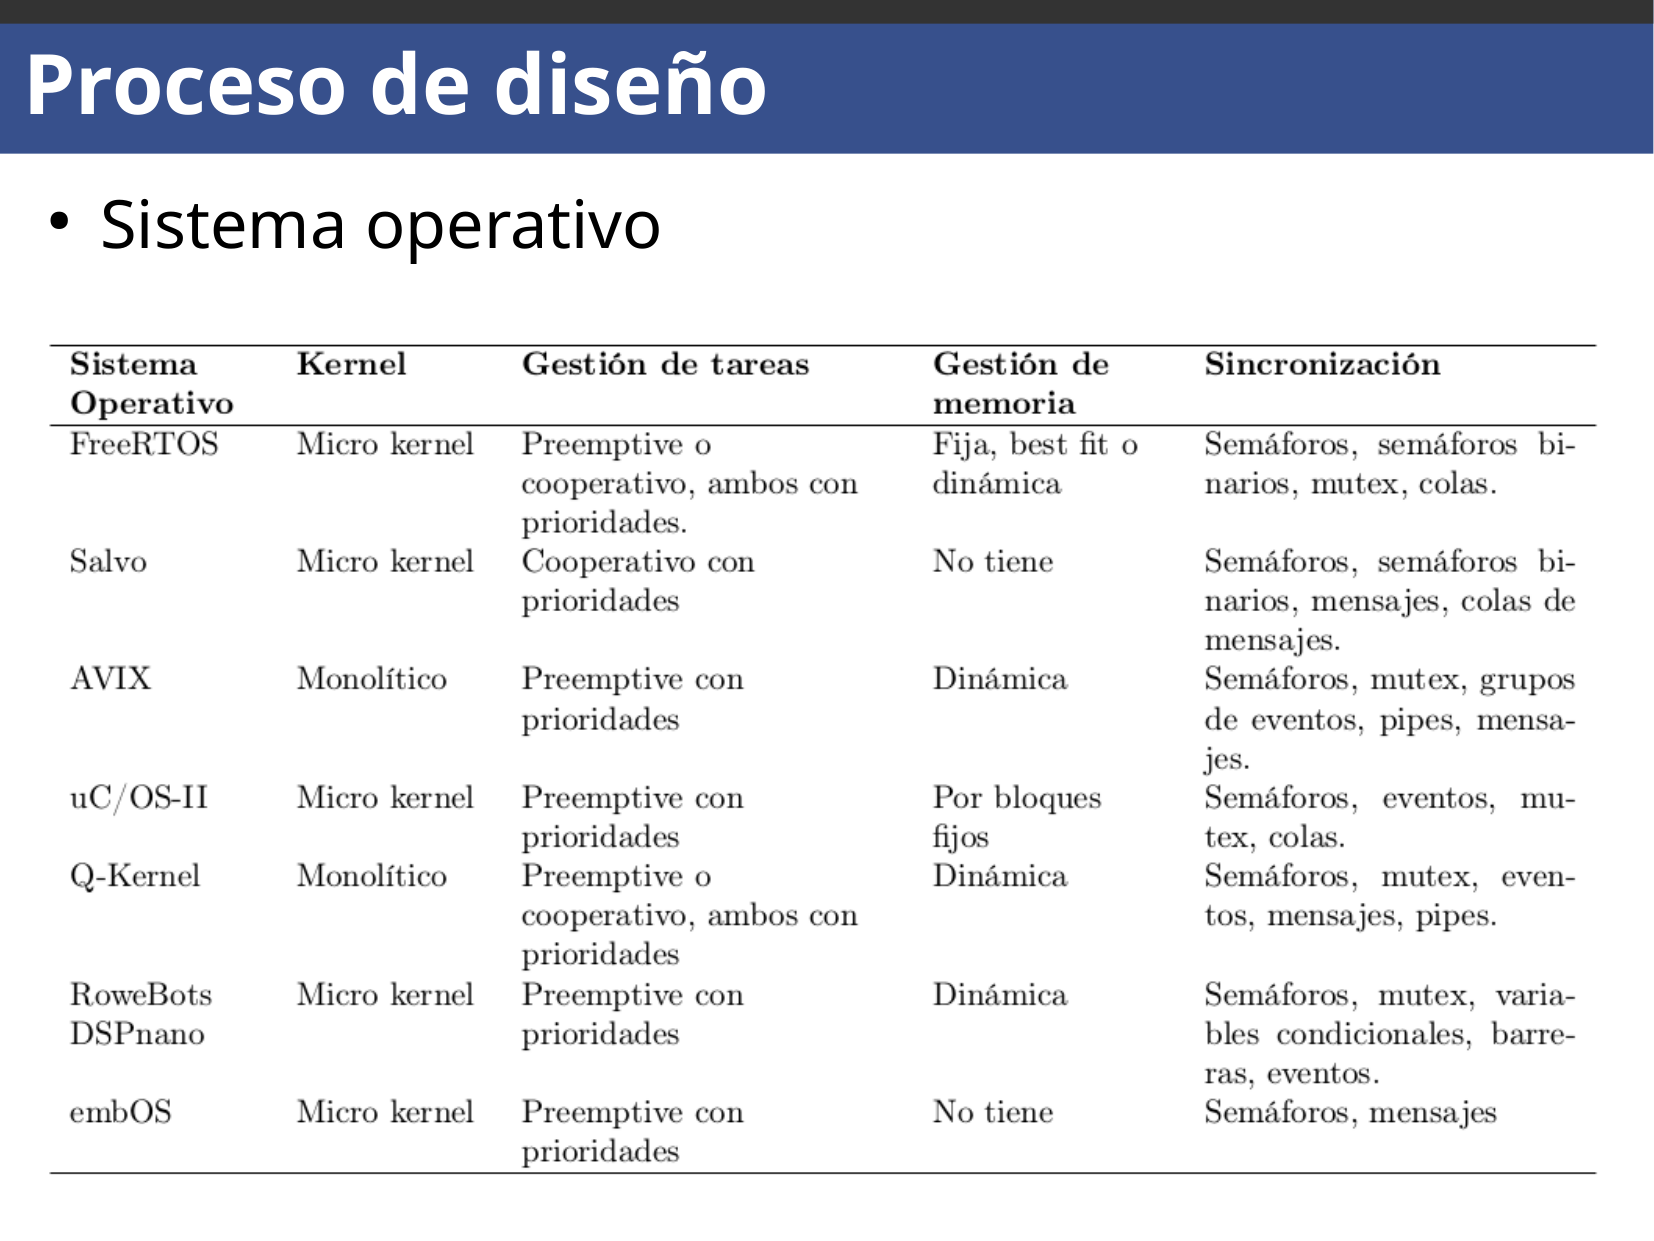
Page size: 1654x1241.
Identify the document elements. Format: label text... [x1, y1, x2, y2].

picture [48, 331, 1605, 1182]
list Sistema operativo [29, 177, 1625, 1189]
title Proceso de diseño [23, 17, 1630, 148]
